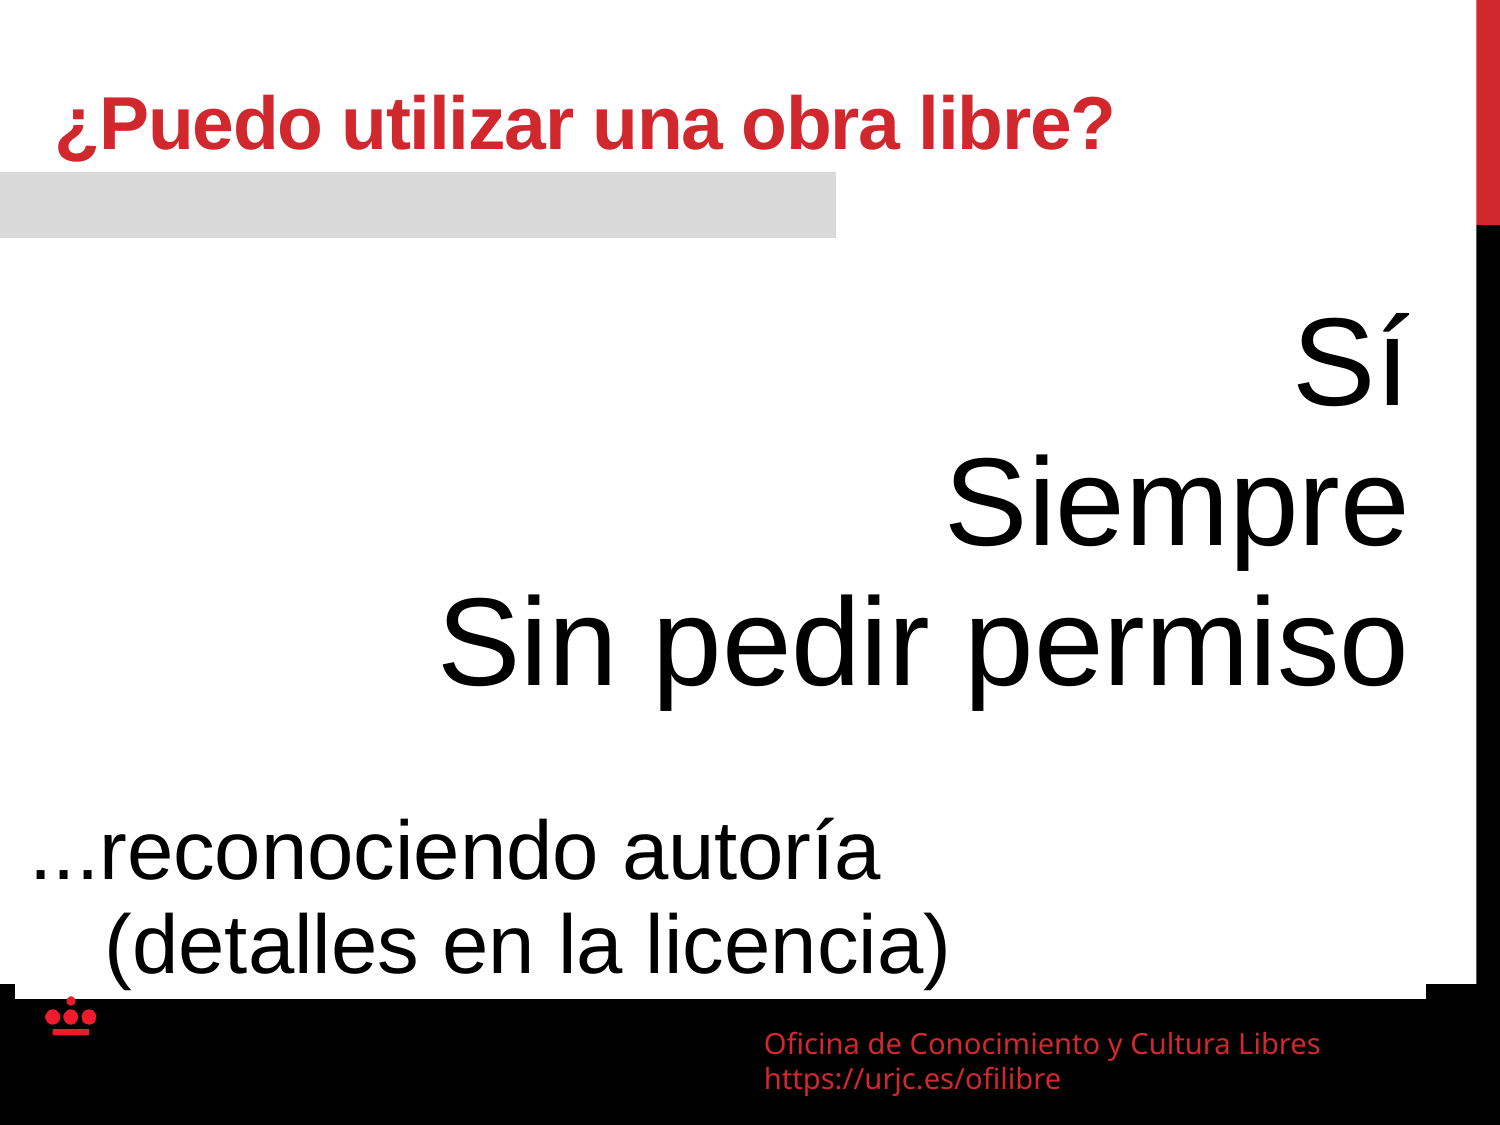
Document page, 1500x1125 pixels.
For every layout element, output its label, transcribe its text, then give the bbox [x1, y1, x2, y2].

text_box [0, 171, 837, 238]
text_box Sí Siempre Sin pedir permiso ...reconociendo autoría (detalles en la licencia) [15, 285, 1426, 999]
text_box [0, 984, 1500, 1125]
text_box Oficina de Conocimiento y Cultura Libres https://urjc.es/ofilibre [748, 1017, 1500, 1125]
title [75, 172, 1026, 250]
text_box ¿Puedo utilizar una obra libre? [39, 24, 1366, 172]
picture [45, 996, 341, 1111]
